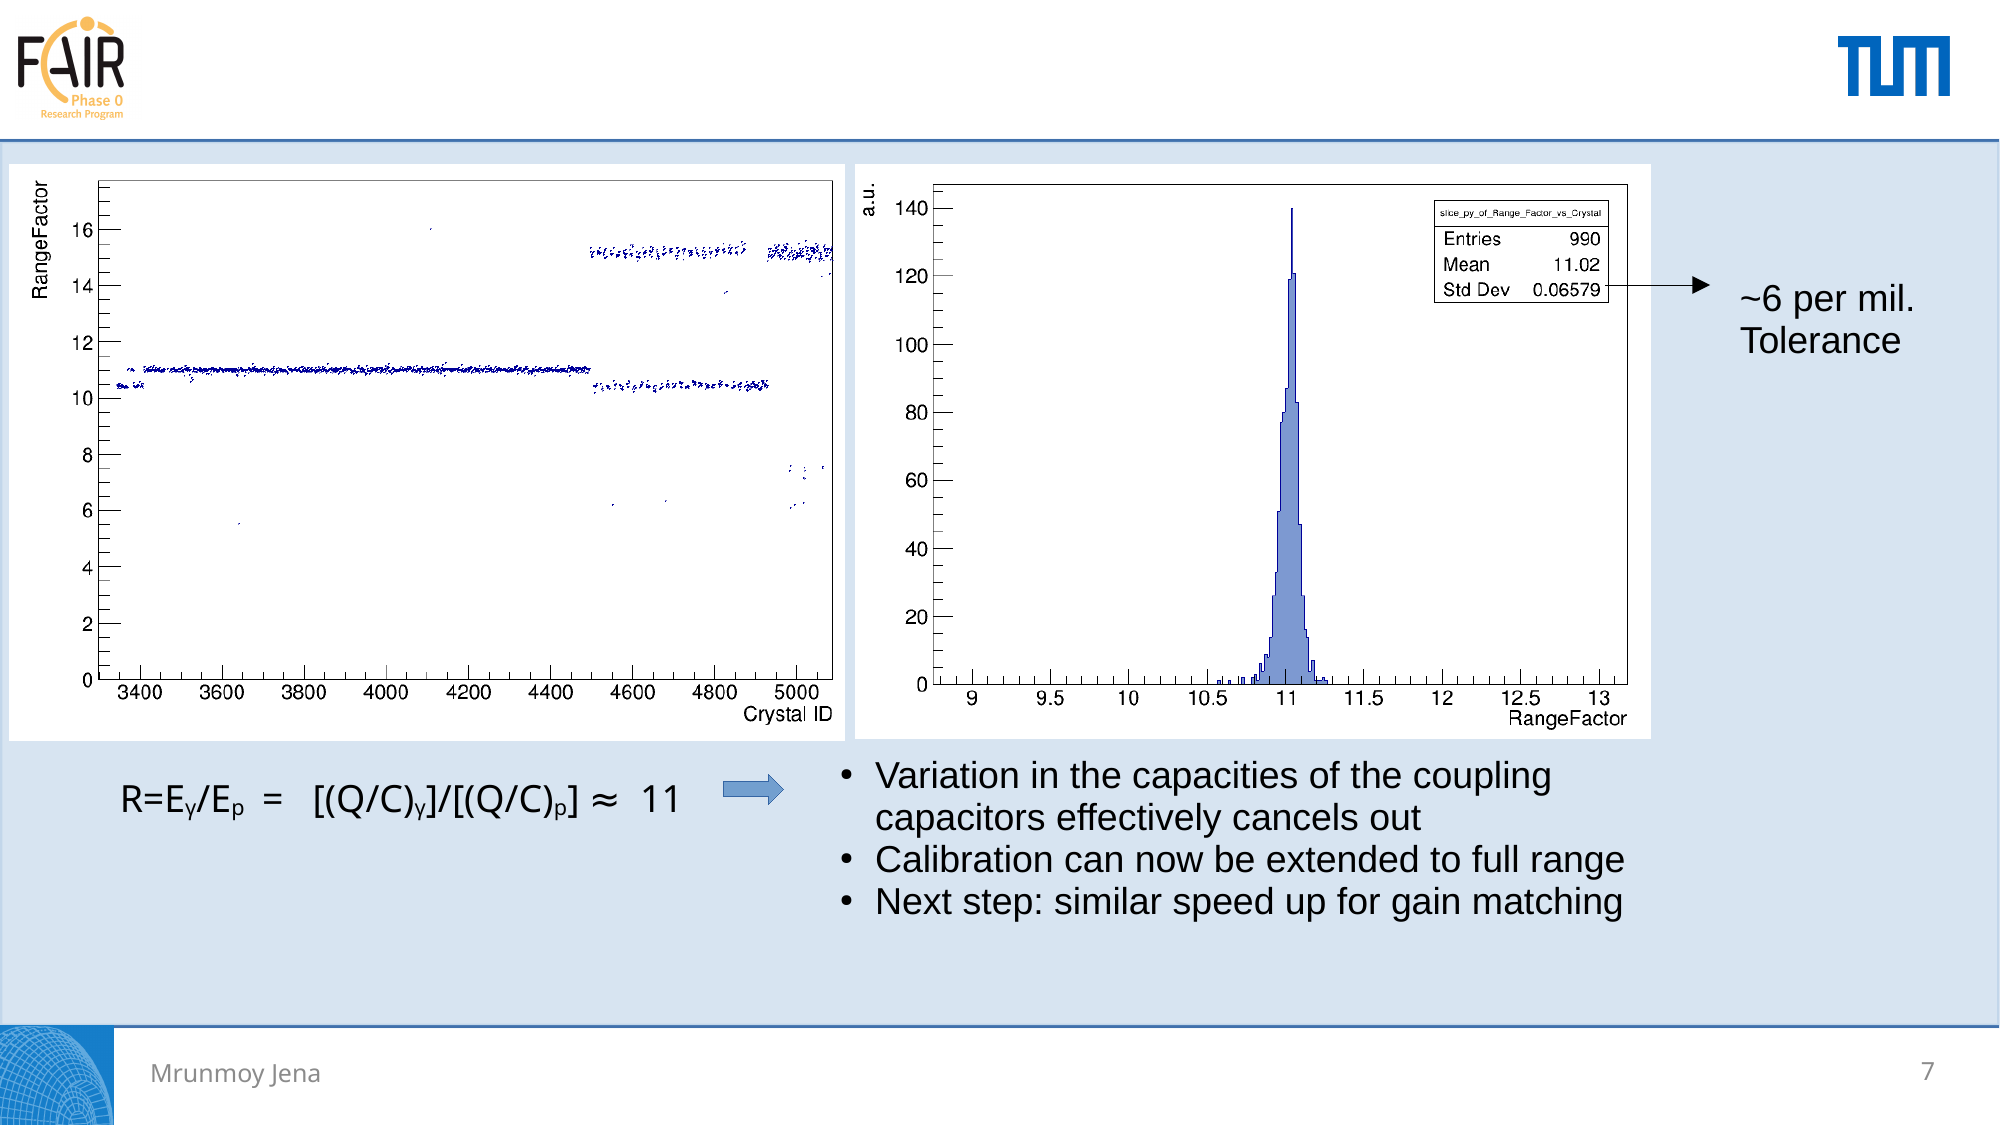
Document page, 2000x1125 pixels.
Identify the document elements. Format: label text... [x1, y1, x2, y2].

text_box Variation in the capacities of the coupling capacitors effectively cancels out Calibration can now be extended to full range Next step: similar speed up for gain matching [825, 747, 1705, 1015]
picture [9, 164, 845, 741]
picture [855, 164, 1651, 739]
text_box ~6 per mil. Tolerance [1725, 270, 1951, 453]
text_box [723, 774, 784, 805]
text_box R=Eγ/Ep = [(Q/C)γ]/[(Q/C)p] ≈ 11 [105, 765, 825, 916]
picture [15, 15, 142, 120]
picture [0, 1025, 114, 1125]
picture [1838, 36, 1950, 96]
